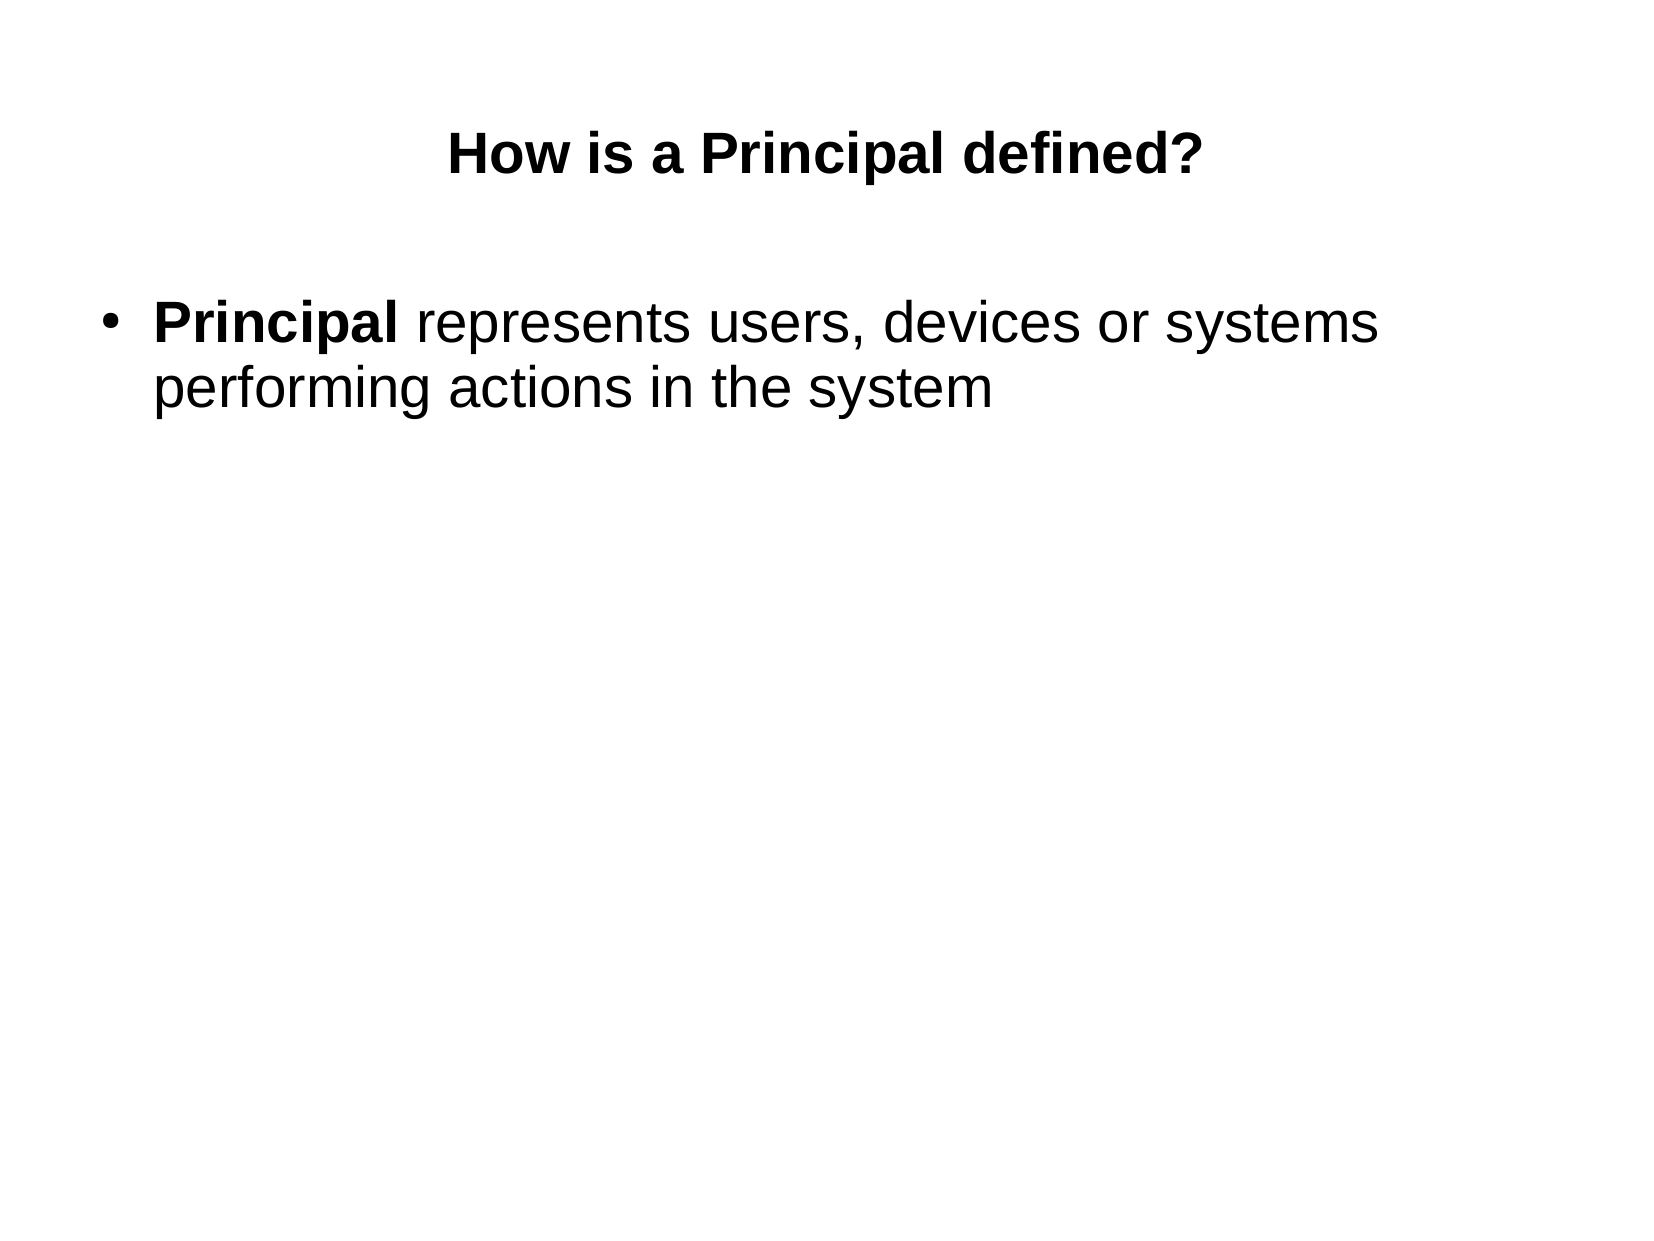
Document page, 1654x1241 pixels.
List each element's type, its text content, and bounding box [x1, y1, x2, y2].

title How is a Principal defined? [82, 49, 1571, 257]
list Principal represents users, devices or systems performing actions in the system [82, 290, 1571, 1153]
